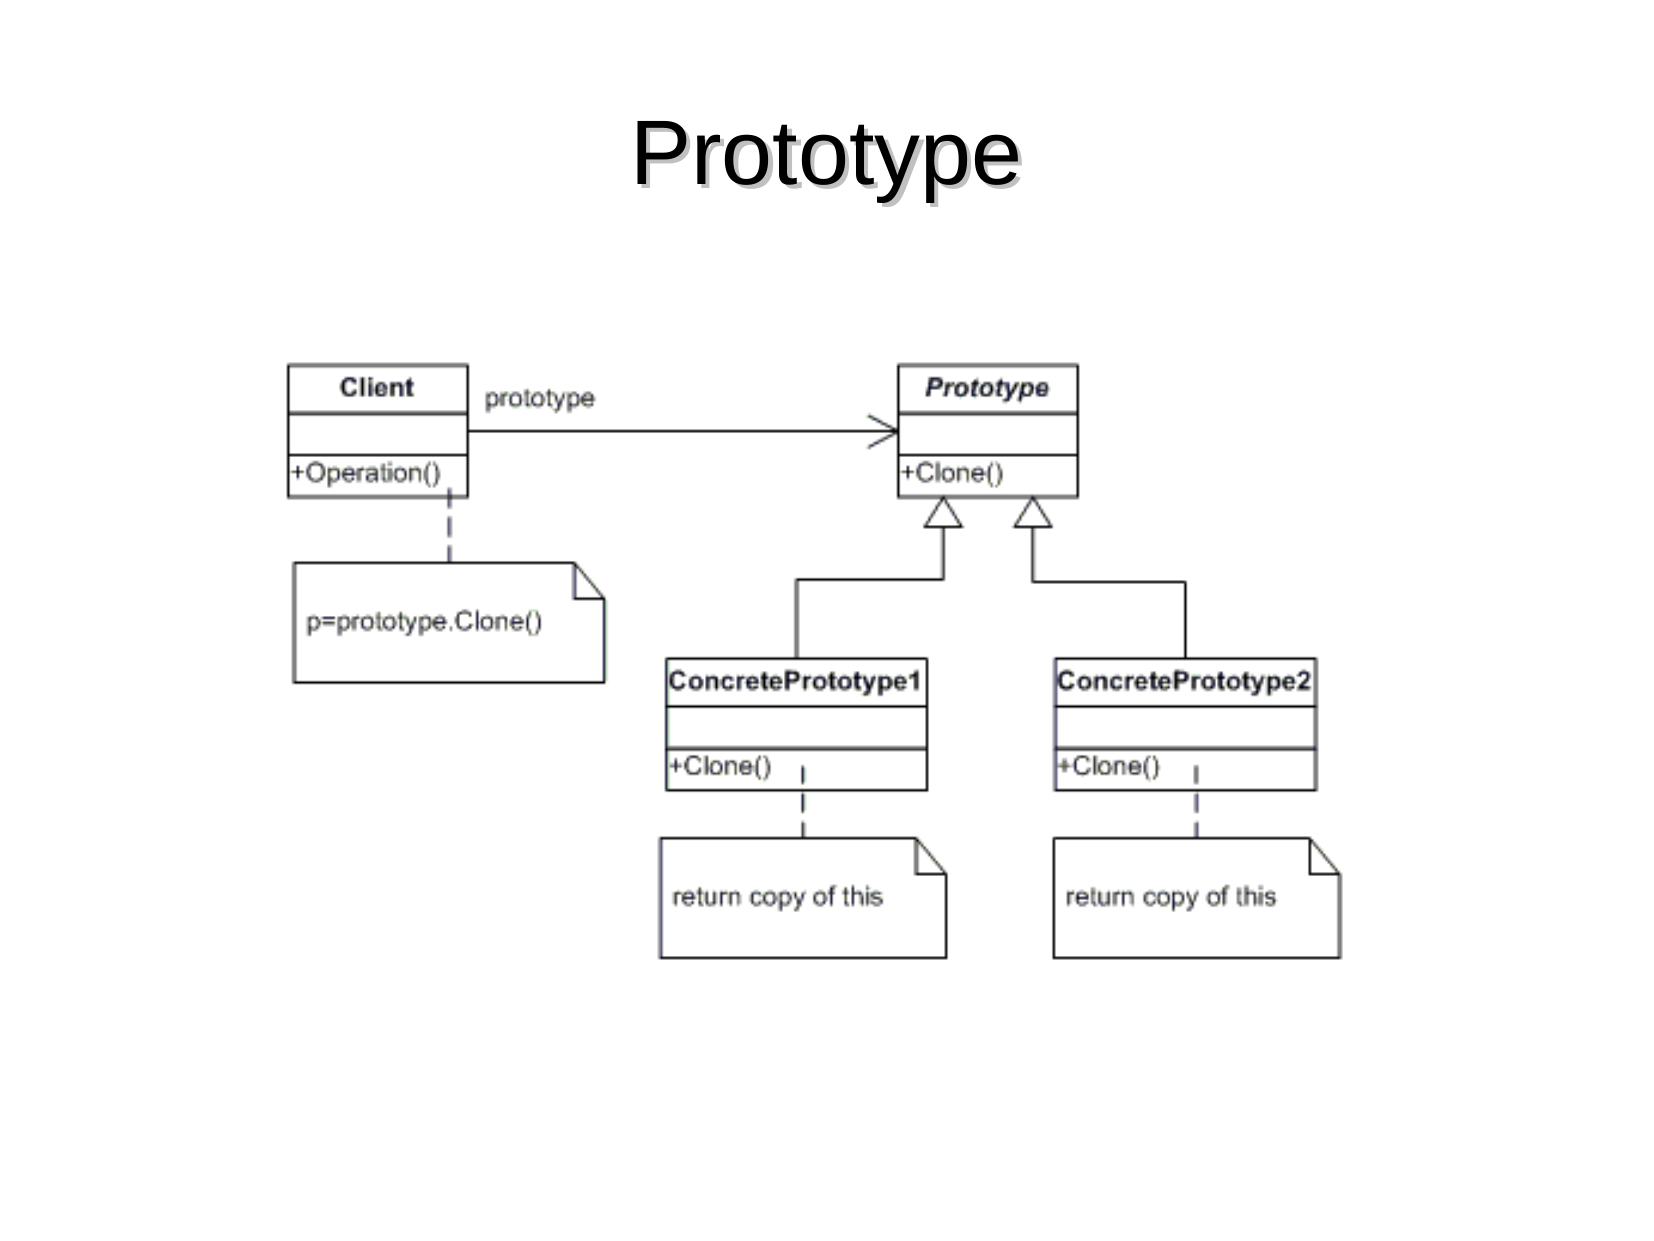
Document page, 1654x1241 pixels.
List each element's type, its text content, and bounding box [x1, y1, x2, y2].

picture [283, 354, 1350, 967]
title Prototype [82, 49, 1571, 257]
